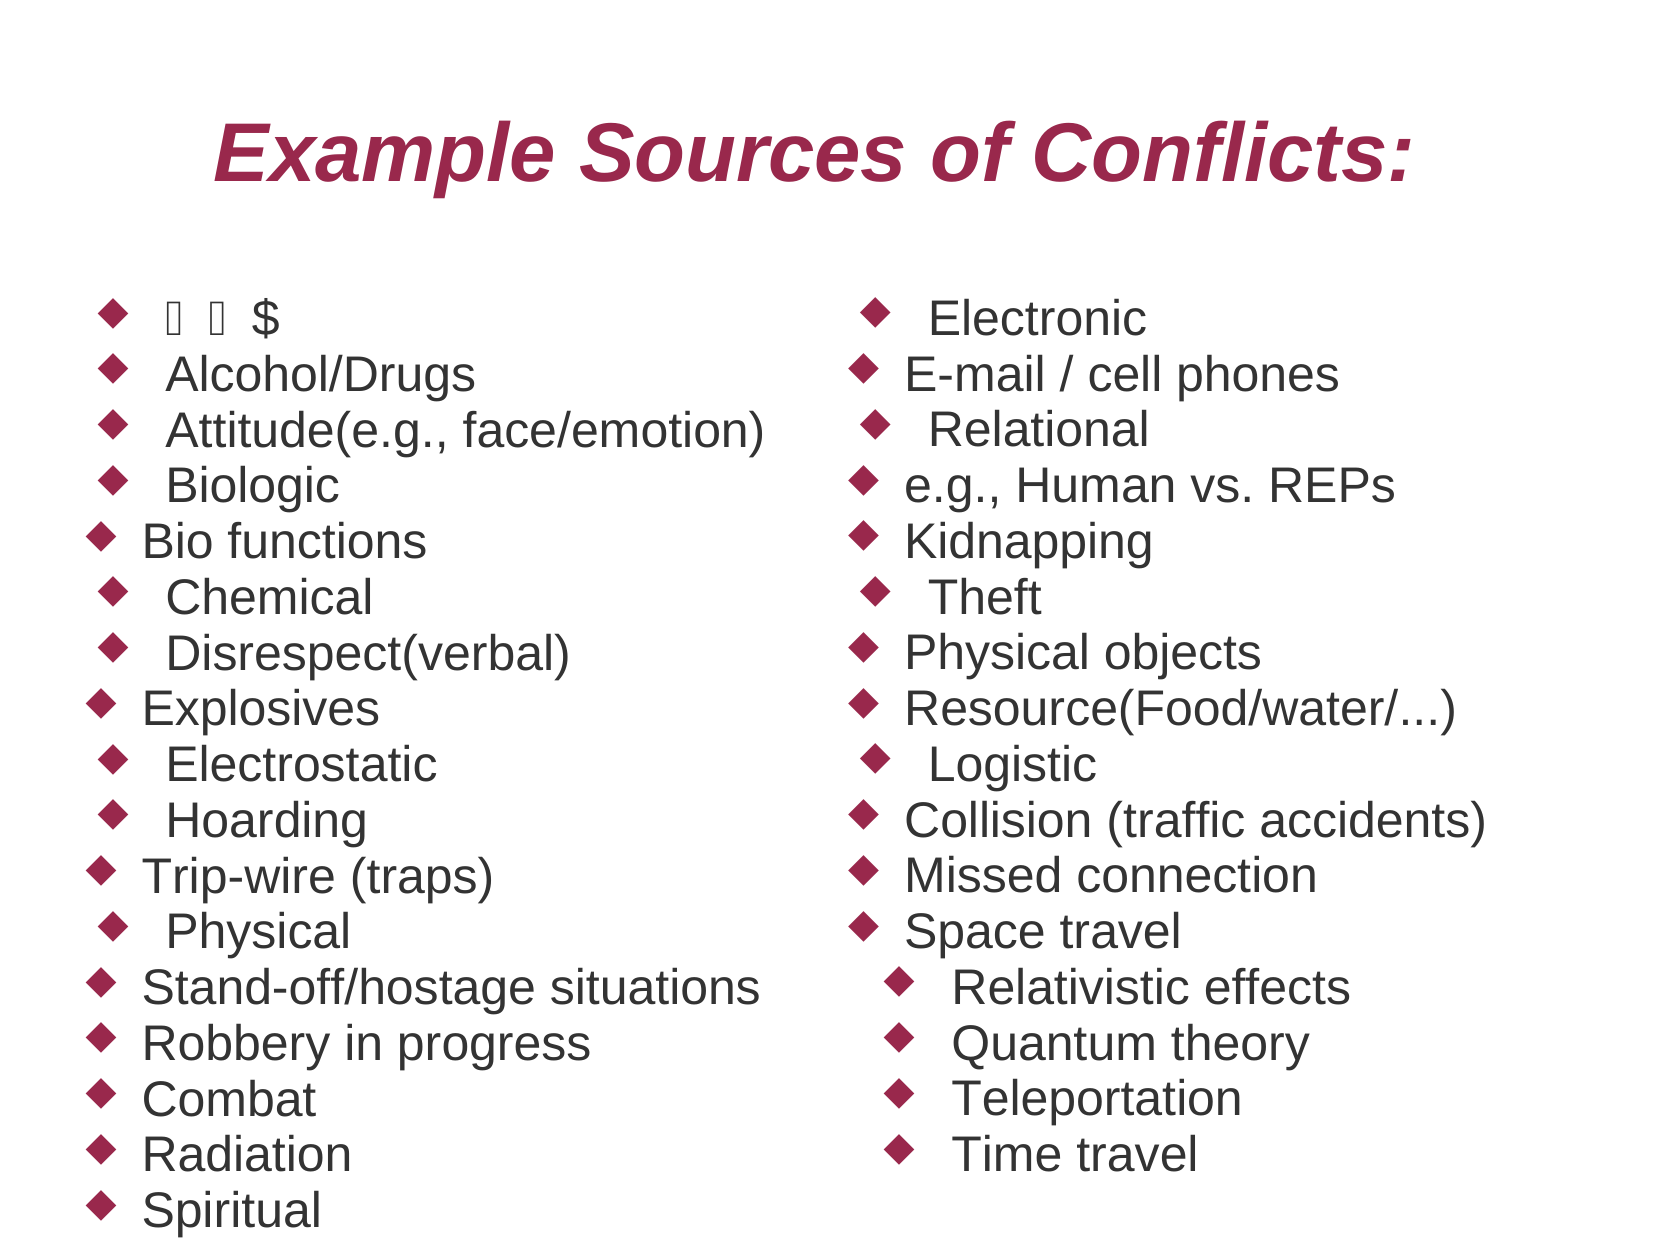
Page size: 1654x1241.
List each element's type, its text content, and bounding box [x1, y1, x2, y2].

list  | $ Alcohol/Drugs Attitude(e.g., face/emotion) Biologic Bio functions Chemical Disrespect(verbal) Explosives Electrostatic Hoarding Trip-wire (traps) Physical Stand-off/hostage situations Robbery in progress Combat Radiation Spiritual [82, 290, 809, 1238]
title Example Sources of Conflicts: [82, 49, 1571, 257]
list Electronic E-mail / cell phones Relational e.g., Human vs. REPs Kidnapping Theft Physical objects Resource(Food/water/...) Logistic Collision (traffic accidents) Missed connection Space travel Relativistic effects Quantum theory Teleportation Time travel [845, 290, 1572, 1196]
